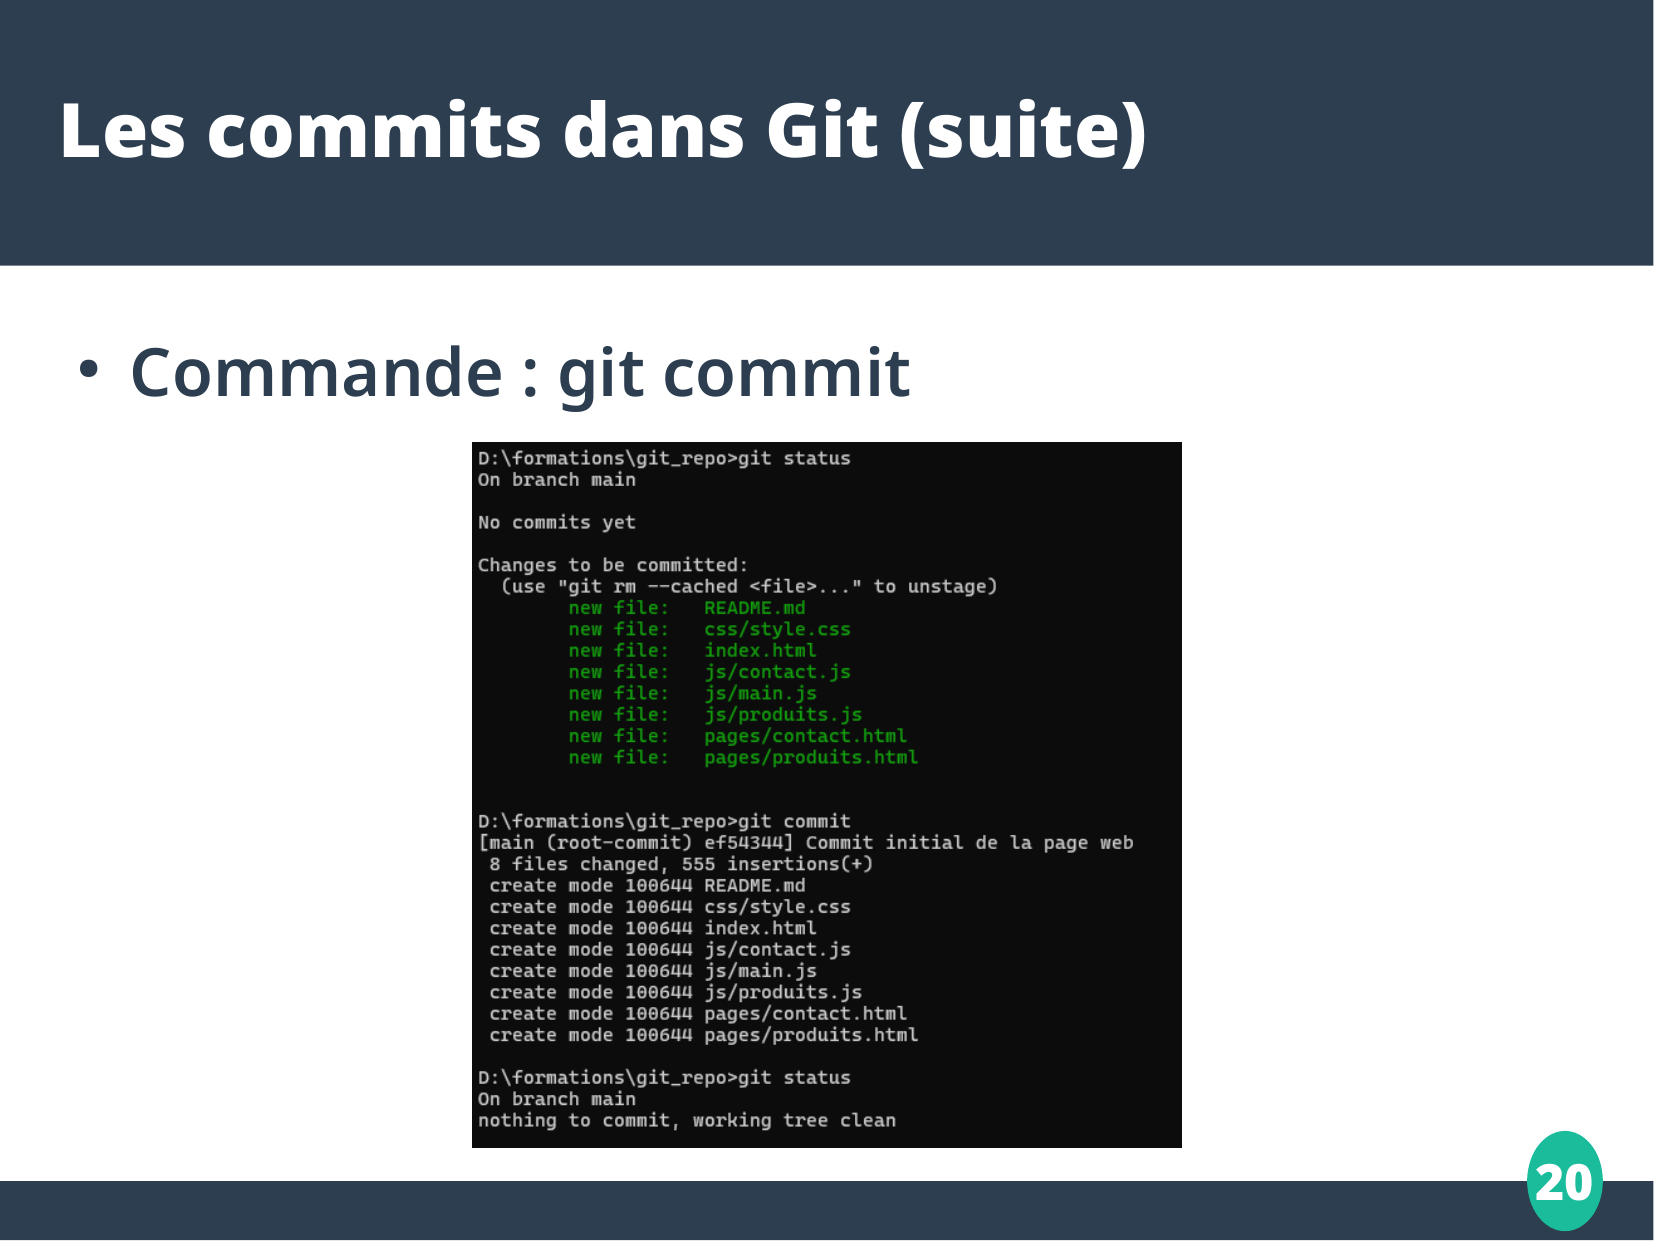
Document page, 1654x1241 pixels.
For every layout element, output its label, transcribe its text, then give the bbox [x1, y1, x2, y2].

picture [472, 442, 1182, 1148]
title Les commits dans Git (suite) [59, 49, 1595, 207]
list Commande : git commit [59, 324, 1595, 443]
